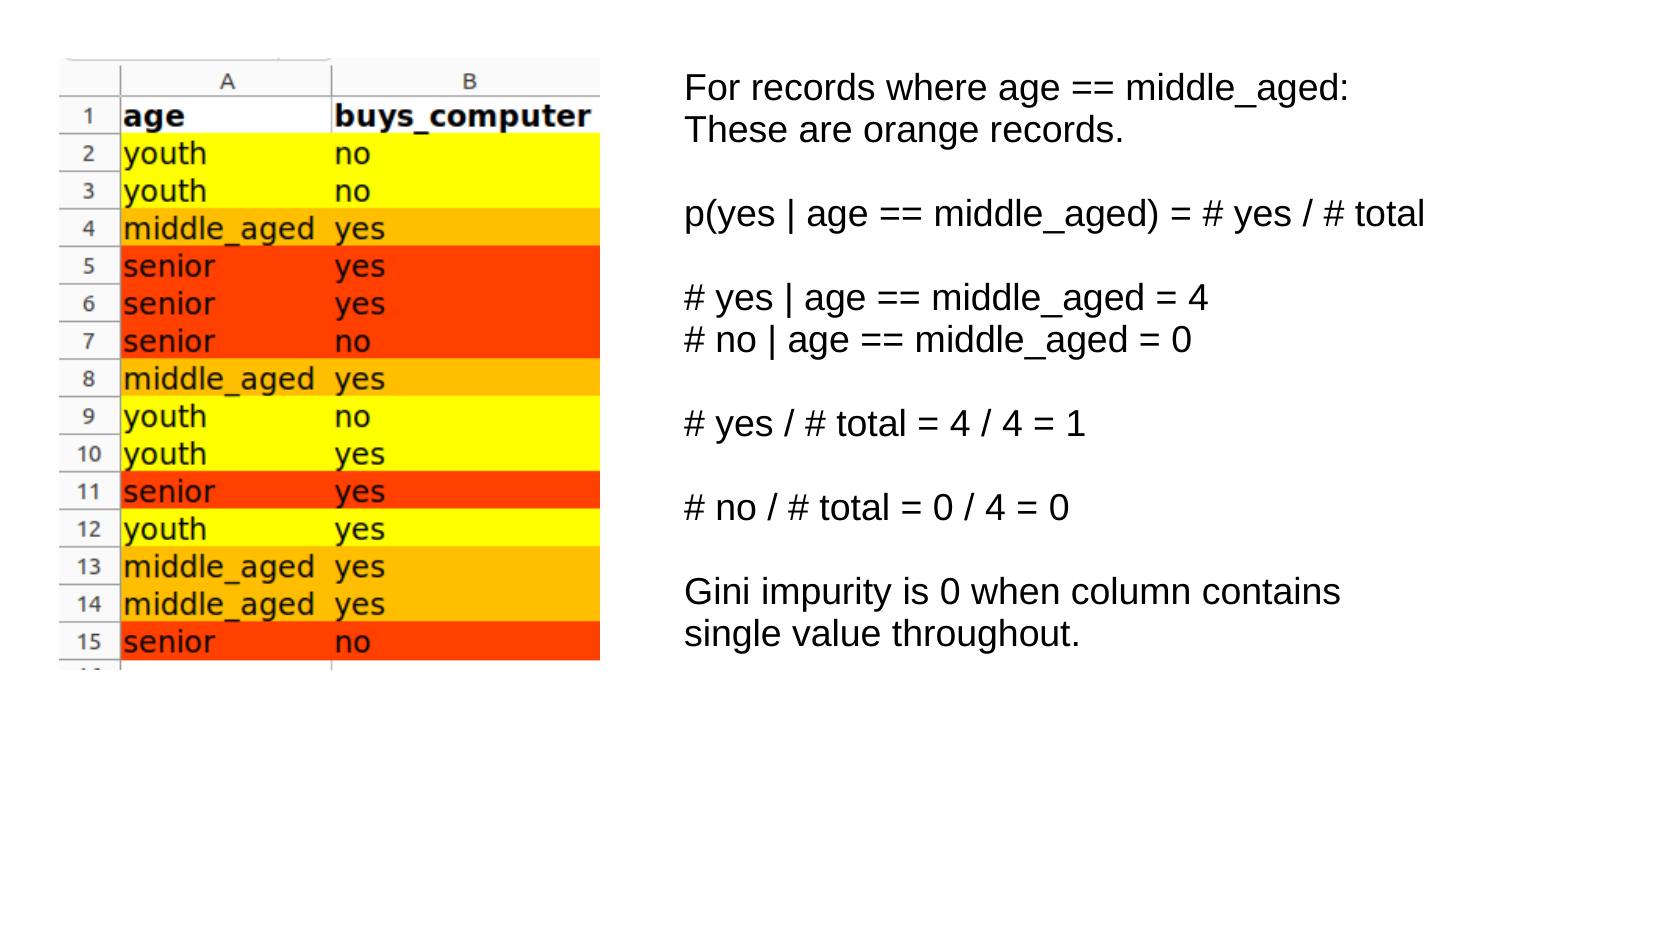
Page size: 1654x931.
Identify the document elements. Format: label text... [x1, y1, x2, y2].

picture [59, 58, 600, 670]
text_box For records where age == middle_aged: These are orange records. p(yes | age == middle_aged) = # yes / # total # yes | age == middle_aged = 4 # no | age == middle_aged = 0 # yes / # total = 4 / 4 = 1 # no / # total = 0 / 4 = 0 Gini impurity is 0 when column contains single value throughout. [669, 59, 1447, 662]
